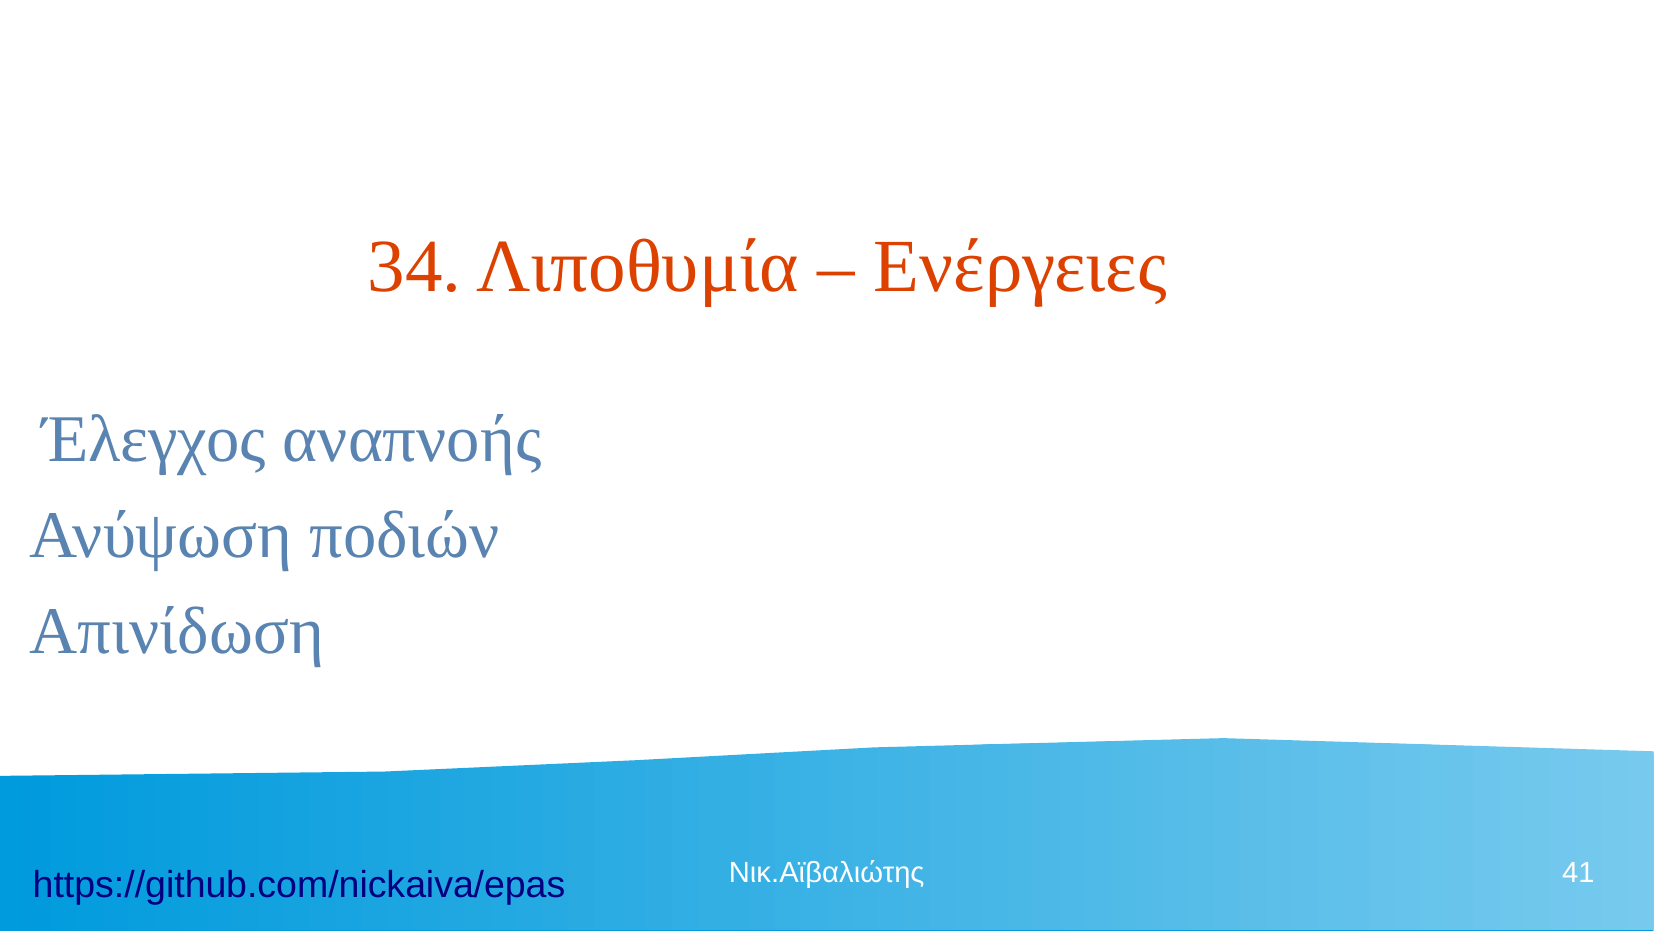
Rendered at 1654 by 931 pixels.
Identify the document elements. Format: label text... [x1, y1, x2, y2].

title 34. Λιποθυμία – Ενέργειες [29, 177, 1506, 324]
list Έλεγχος αναπνοής Ανύψωση ποδιών Απινίδωση [29, 324, 1565, 680]
